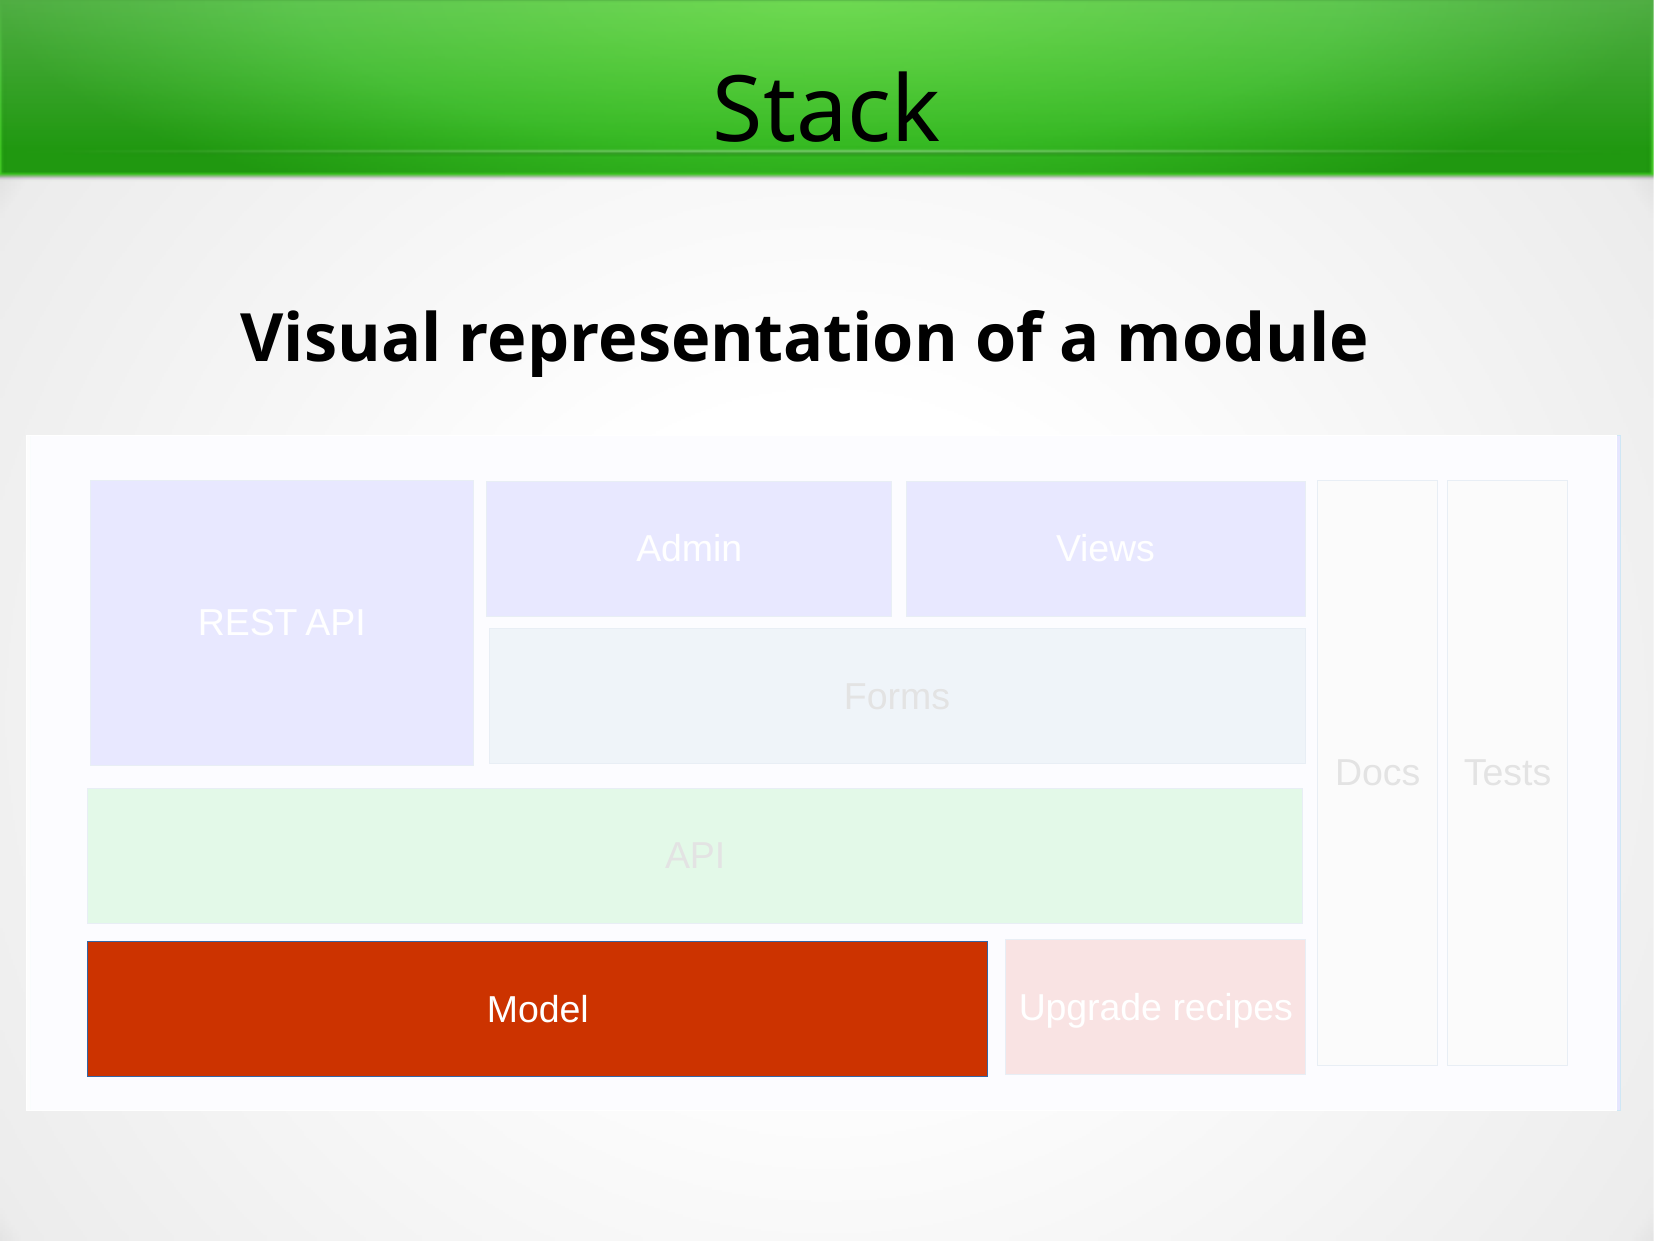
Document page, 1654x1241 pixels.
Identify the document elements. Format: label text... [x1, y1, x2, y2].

picture [0, 0, 1654, 1241]
title Stack [82, 2, 1571, 210]
text_box Visual representation of a module [225, 282, 1433, 390]
text_box [26, 435, 1621, 1111]
text_box Model [87, 941, 988, 1077]
